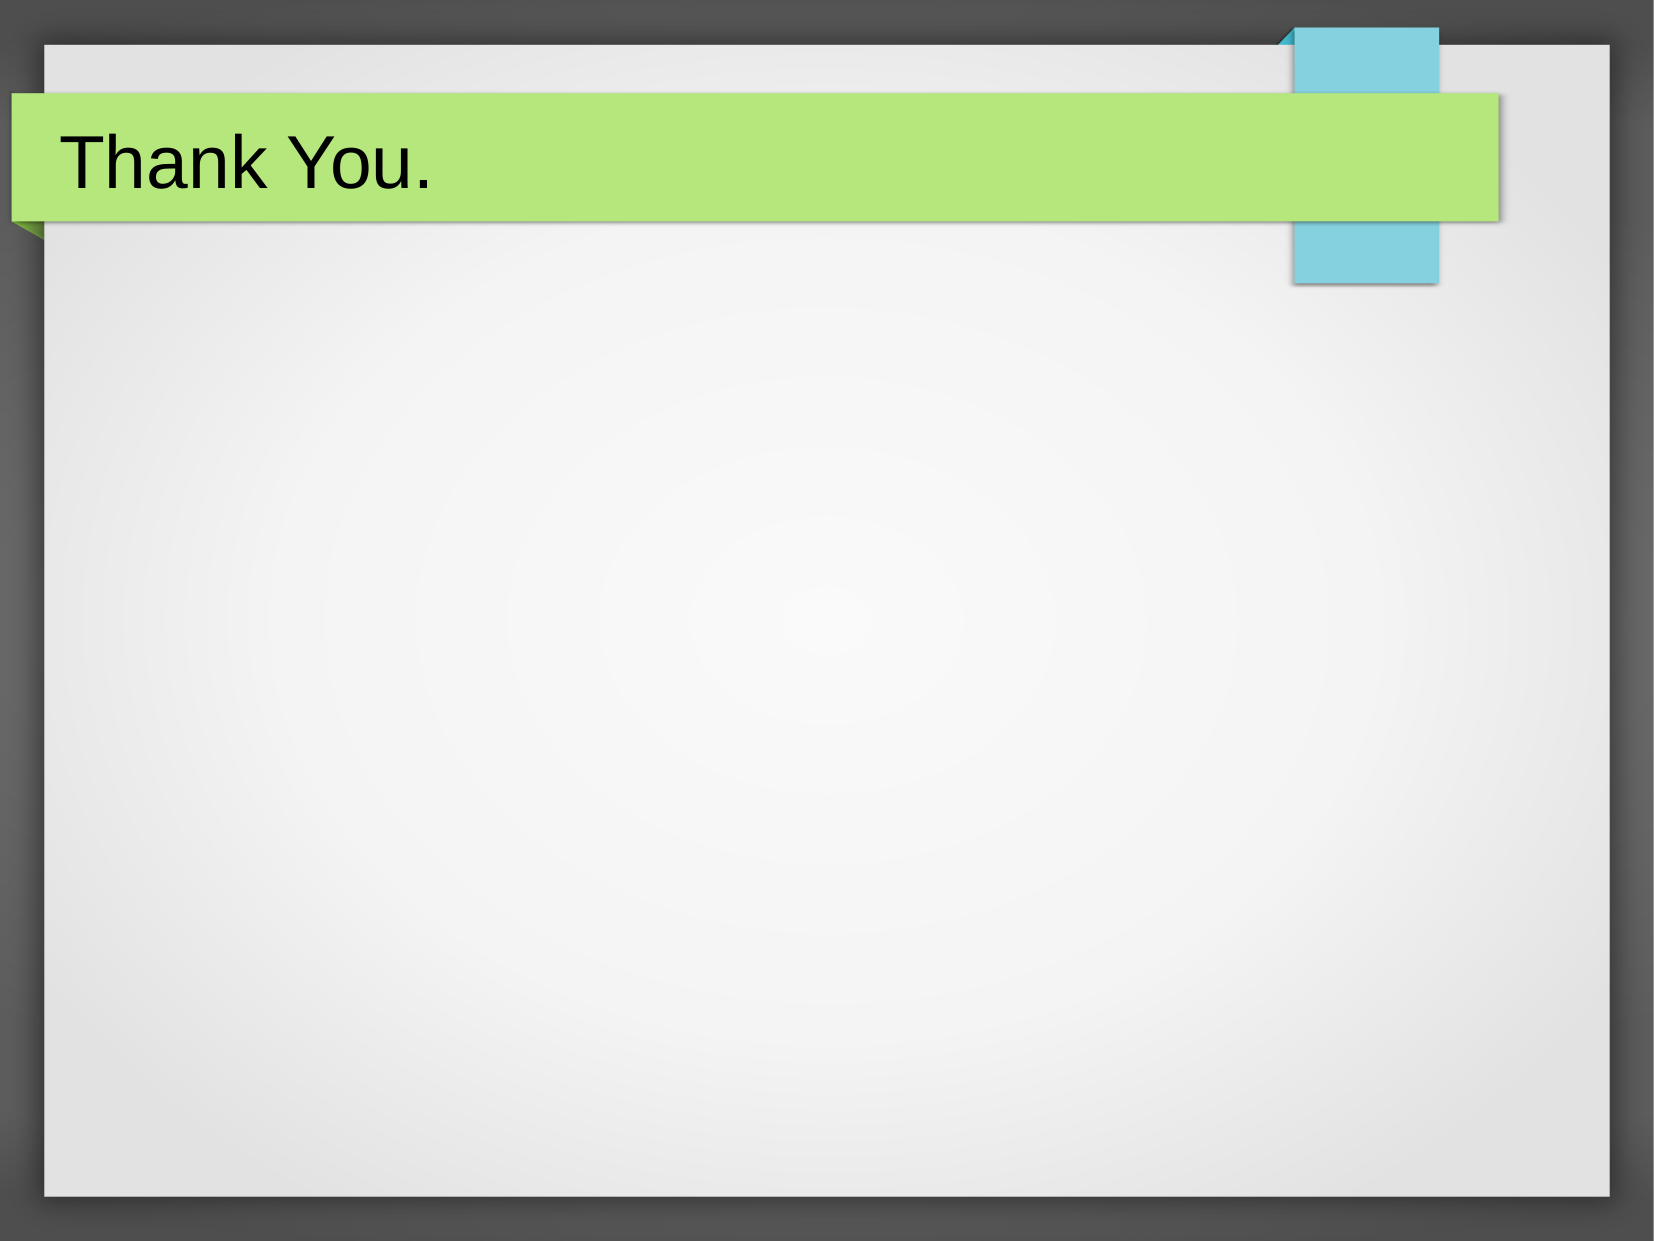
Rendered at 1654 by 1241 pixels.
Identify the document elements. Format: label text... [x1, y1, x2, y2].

title Thank You. [59, 59, 1548, 267]
picture [0, 0, 1654, 1241]
